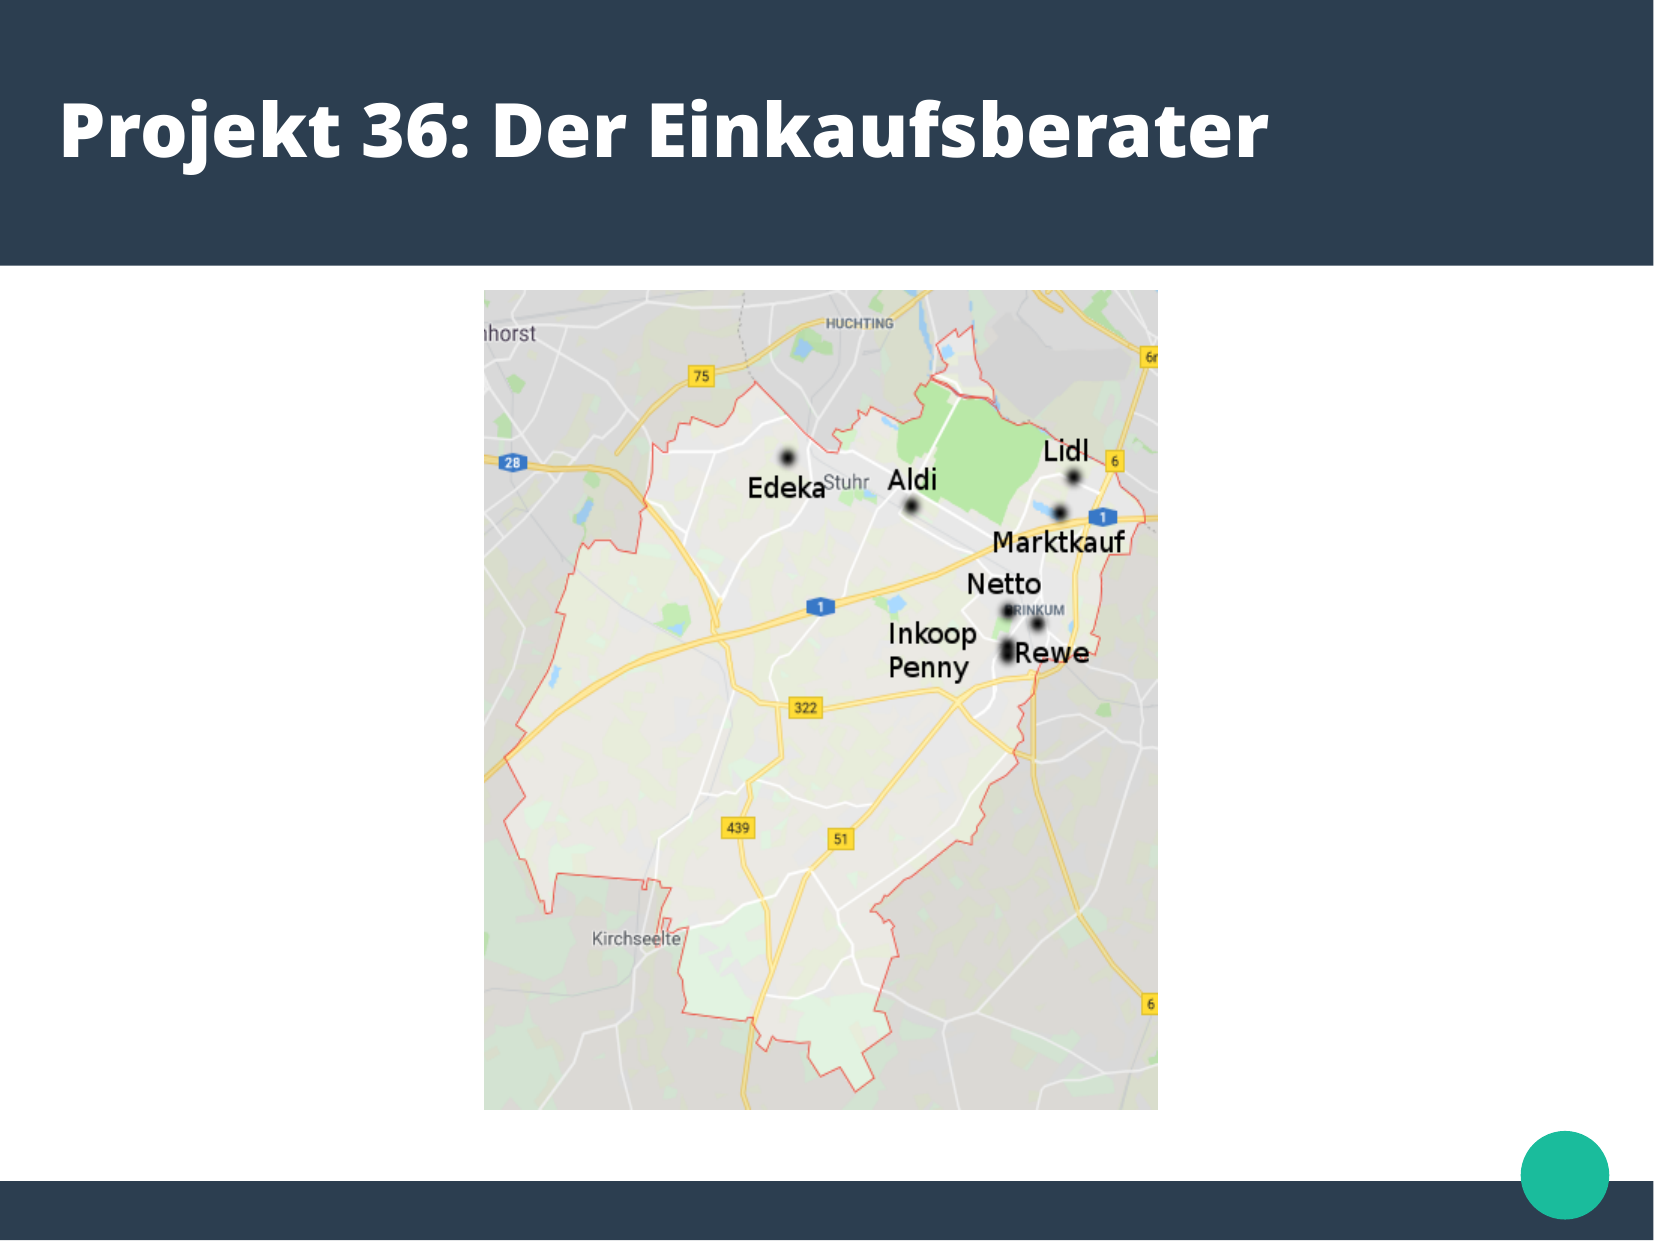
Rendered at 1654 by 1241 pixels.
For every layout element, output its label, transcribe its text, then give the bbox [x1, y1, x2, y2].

picture [484, 290, 1158, 1111]
title Projekt 36: Der Einkaufsberater [59, 49, 1595, 207]
